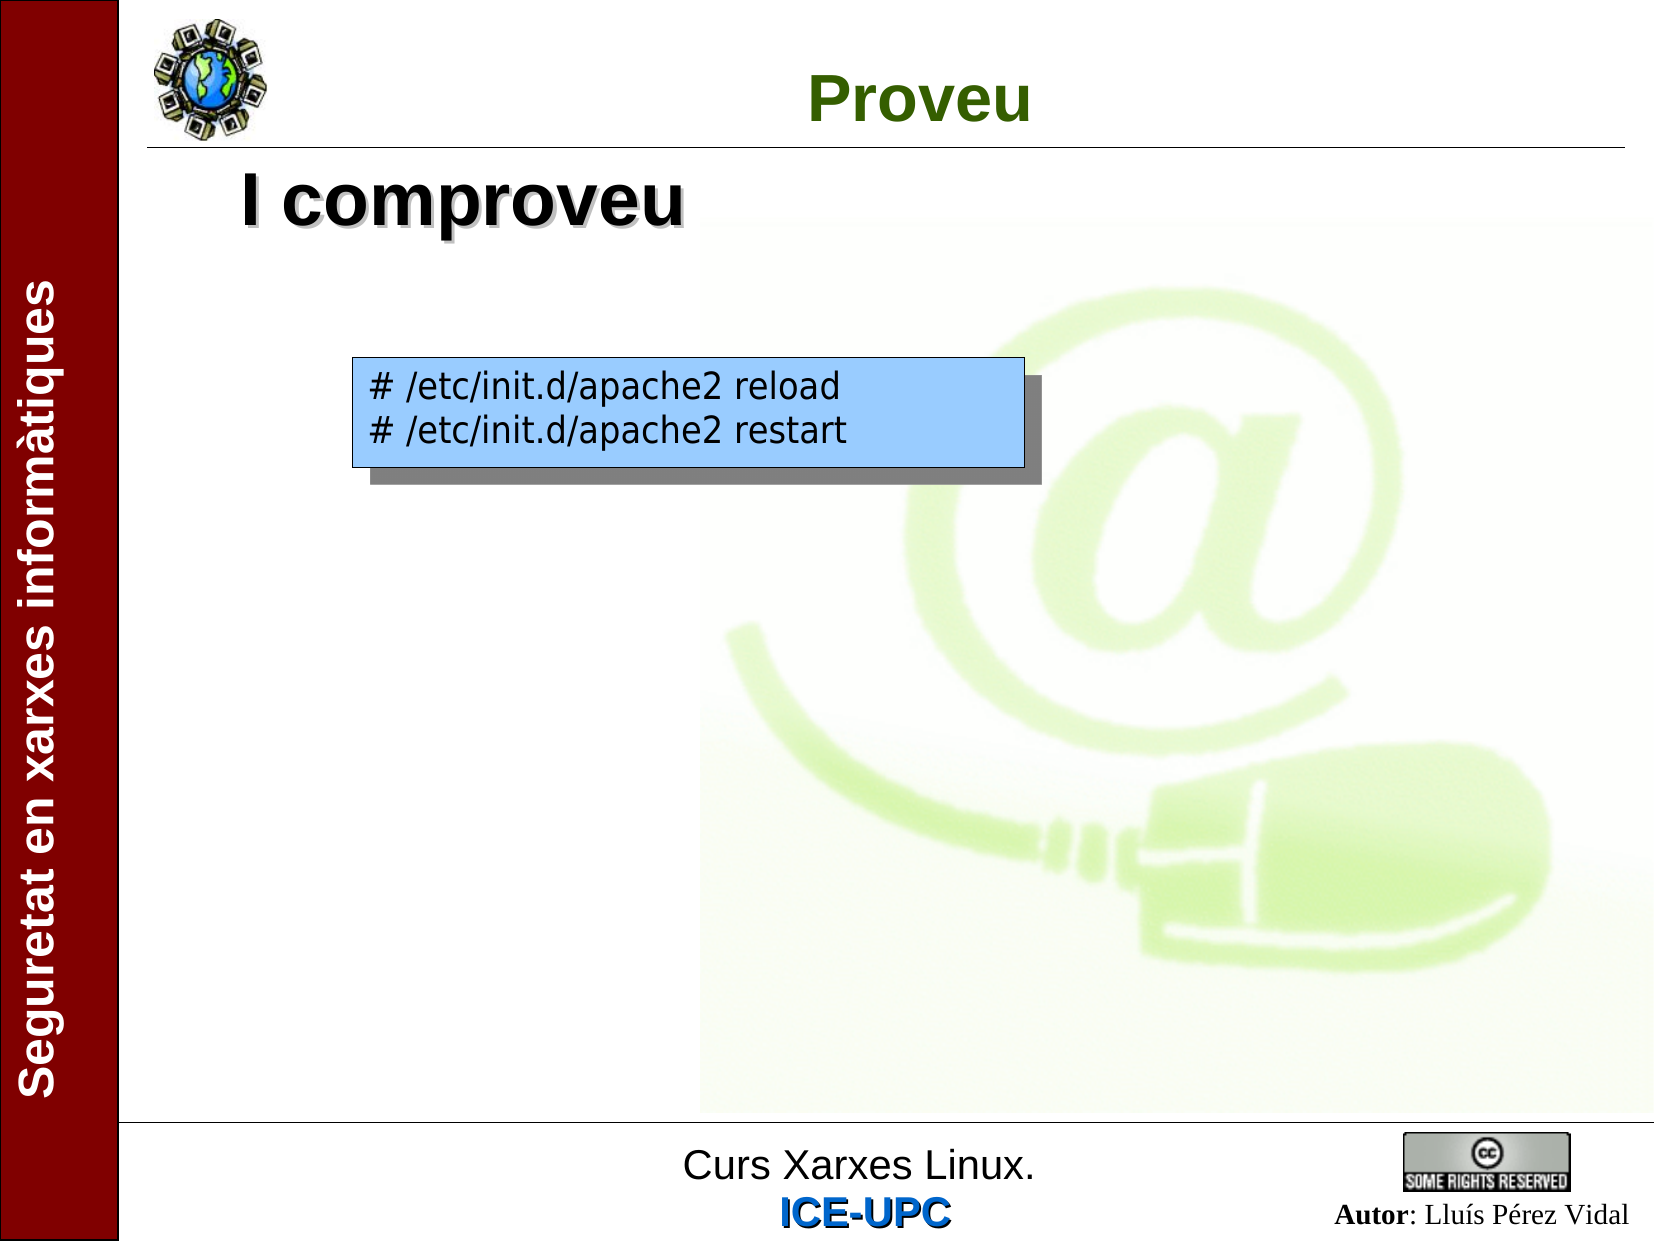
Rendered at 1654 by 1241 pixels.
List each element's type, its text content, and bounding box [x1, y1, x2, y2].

title Proveu [129, 49, 1619, 148]
picture [700, 217, 1654, 1113]
text_box # /etc/init.d/apache2 reload # /etc/init.d/apache2 restart [352, 357, 1025, 468]
picture [1403, 1132, 1571, 1192]
picture [154, 19, 268, 49]
list I comproveu [169, 157, 1641, 839]
